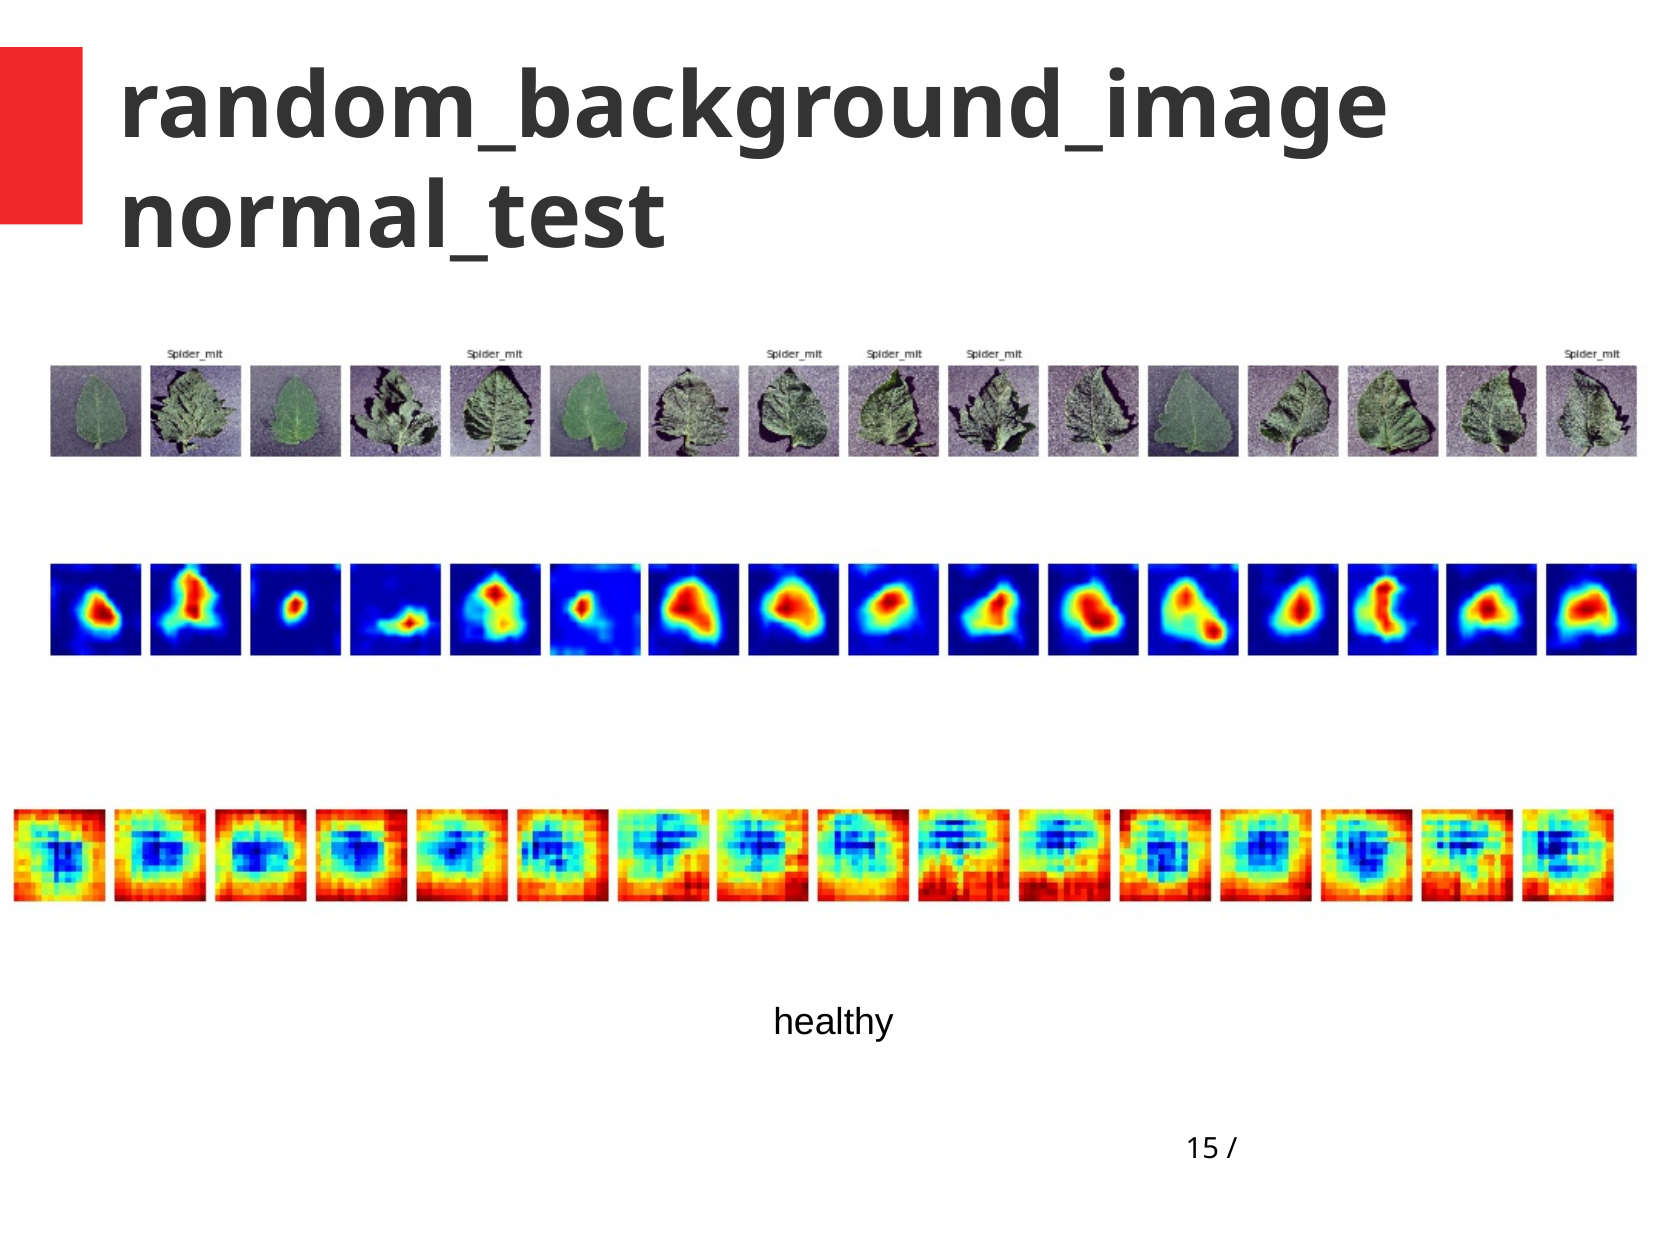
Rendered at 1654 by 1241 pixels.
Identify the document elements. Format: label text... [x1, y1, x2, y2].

text_box / [1185, 1129, 1571, 1216]
picture [0, 338, 1654, 494]
text_box healthy [758, 993, 916, 1051]
title random_background_image normal_test [118, 45, 1571, 260]
picture [0, 547, 1654, 693]
picture [0, 794, 1631, 939]
